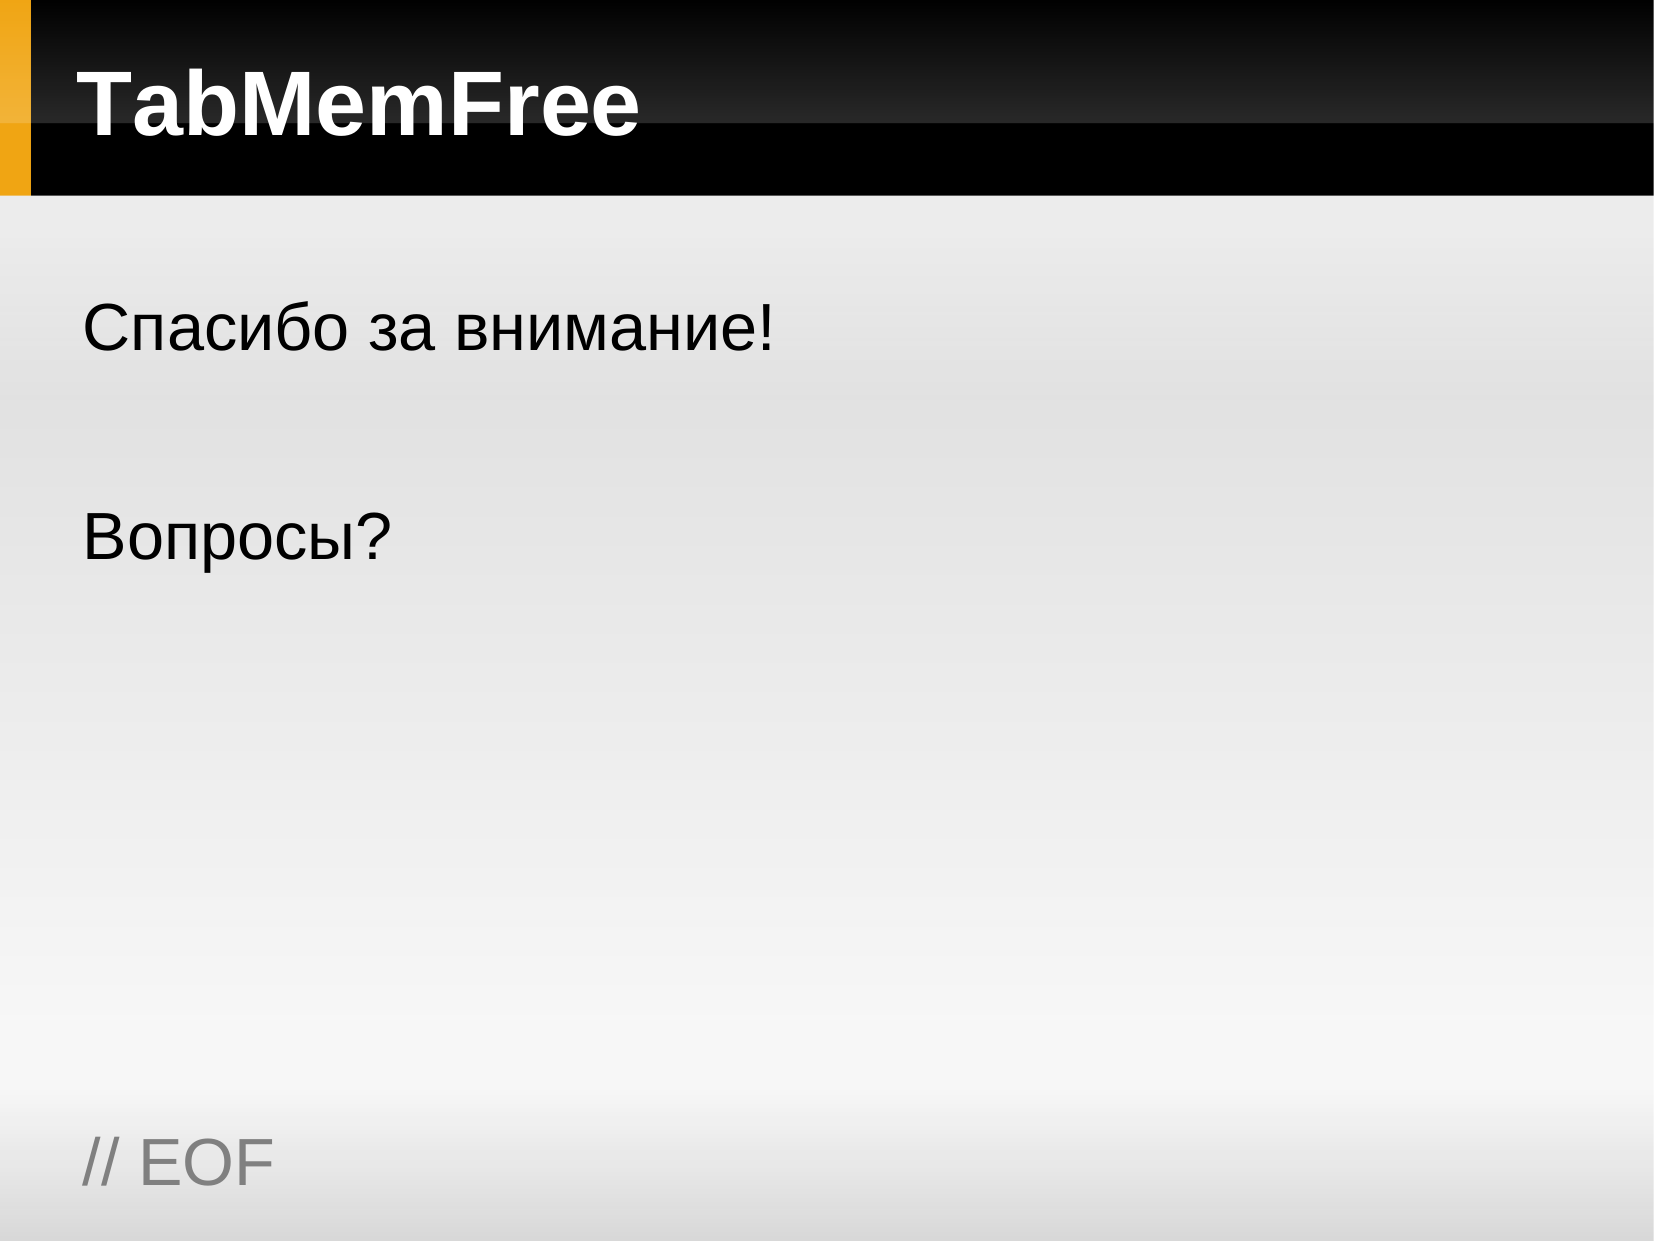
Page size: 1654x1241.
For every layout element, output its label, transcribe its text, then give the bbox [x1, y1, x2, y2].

picture [0, 0, 1654, 1241]
title TabMemFree [76, 0, 1565, 208]
list Спасибо за внимание! Вопросы? // EOF [82, 290, 1571, 1200]
